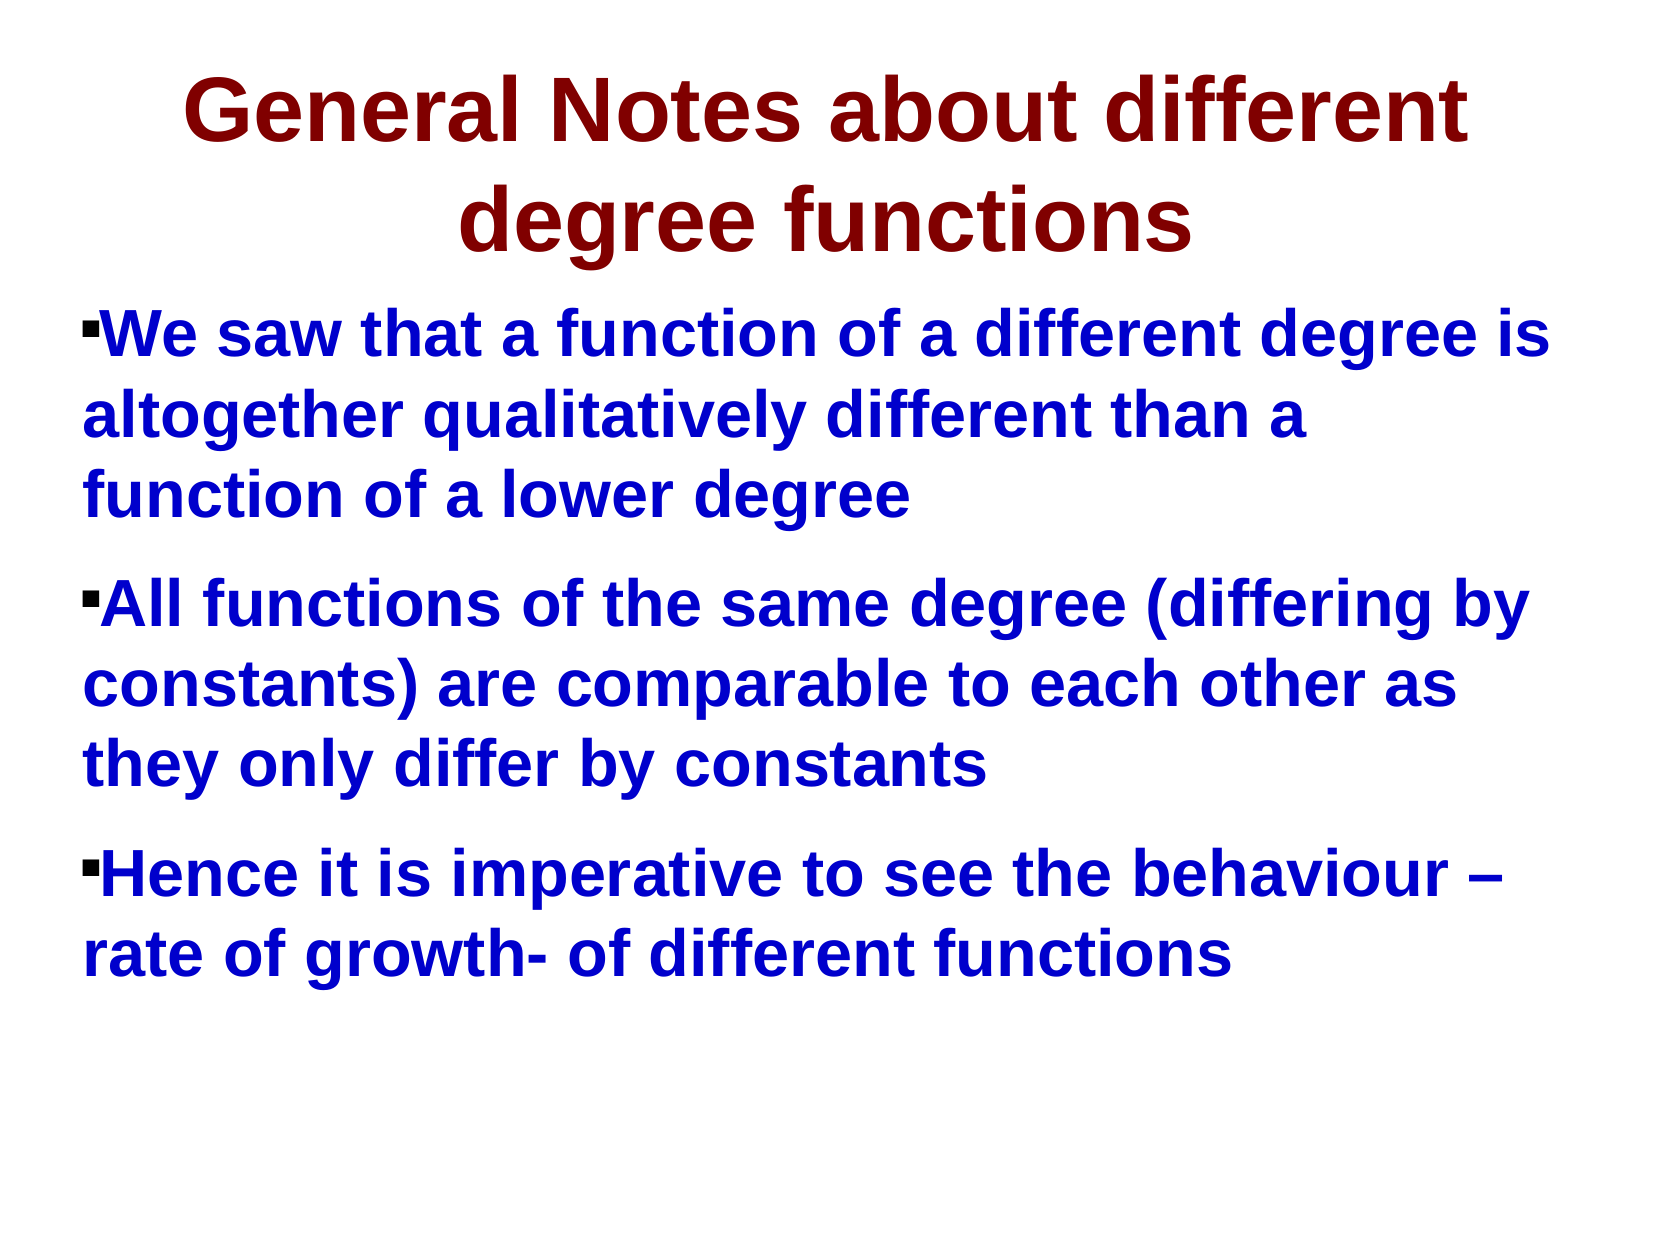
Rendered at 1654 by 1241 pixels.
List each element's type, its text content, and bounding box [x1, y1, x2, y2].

title General Notes about different degree functions [82, 49, 1571, 257]
list We saw that a function of a different degree is altogether qualitatively different than a function of a lower degree All functions of the same degree (differing by constants) are comparable to each other as they only differ by constants Hence it is imperative to see the behaviour – rate of growth- of different functions [82, 290, 1571, 1010]
